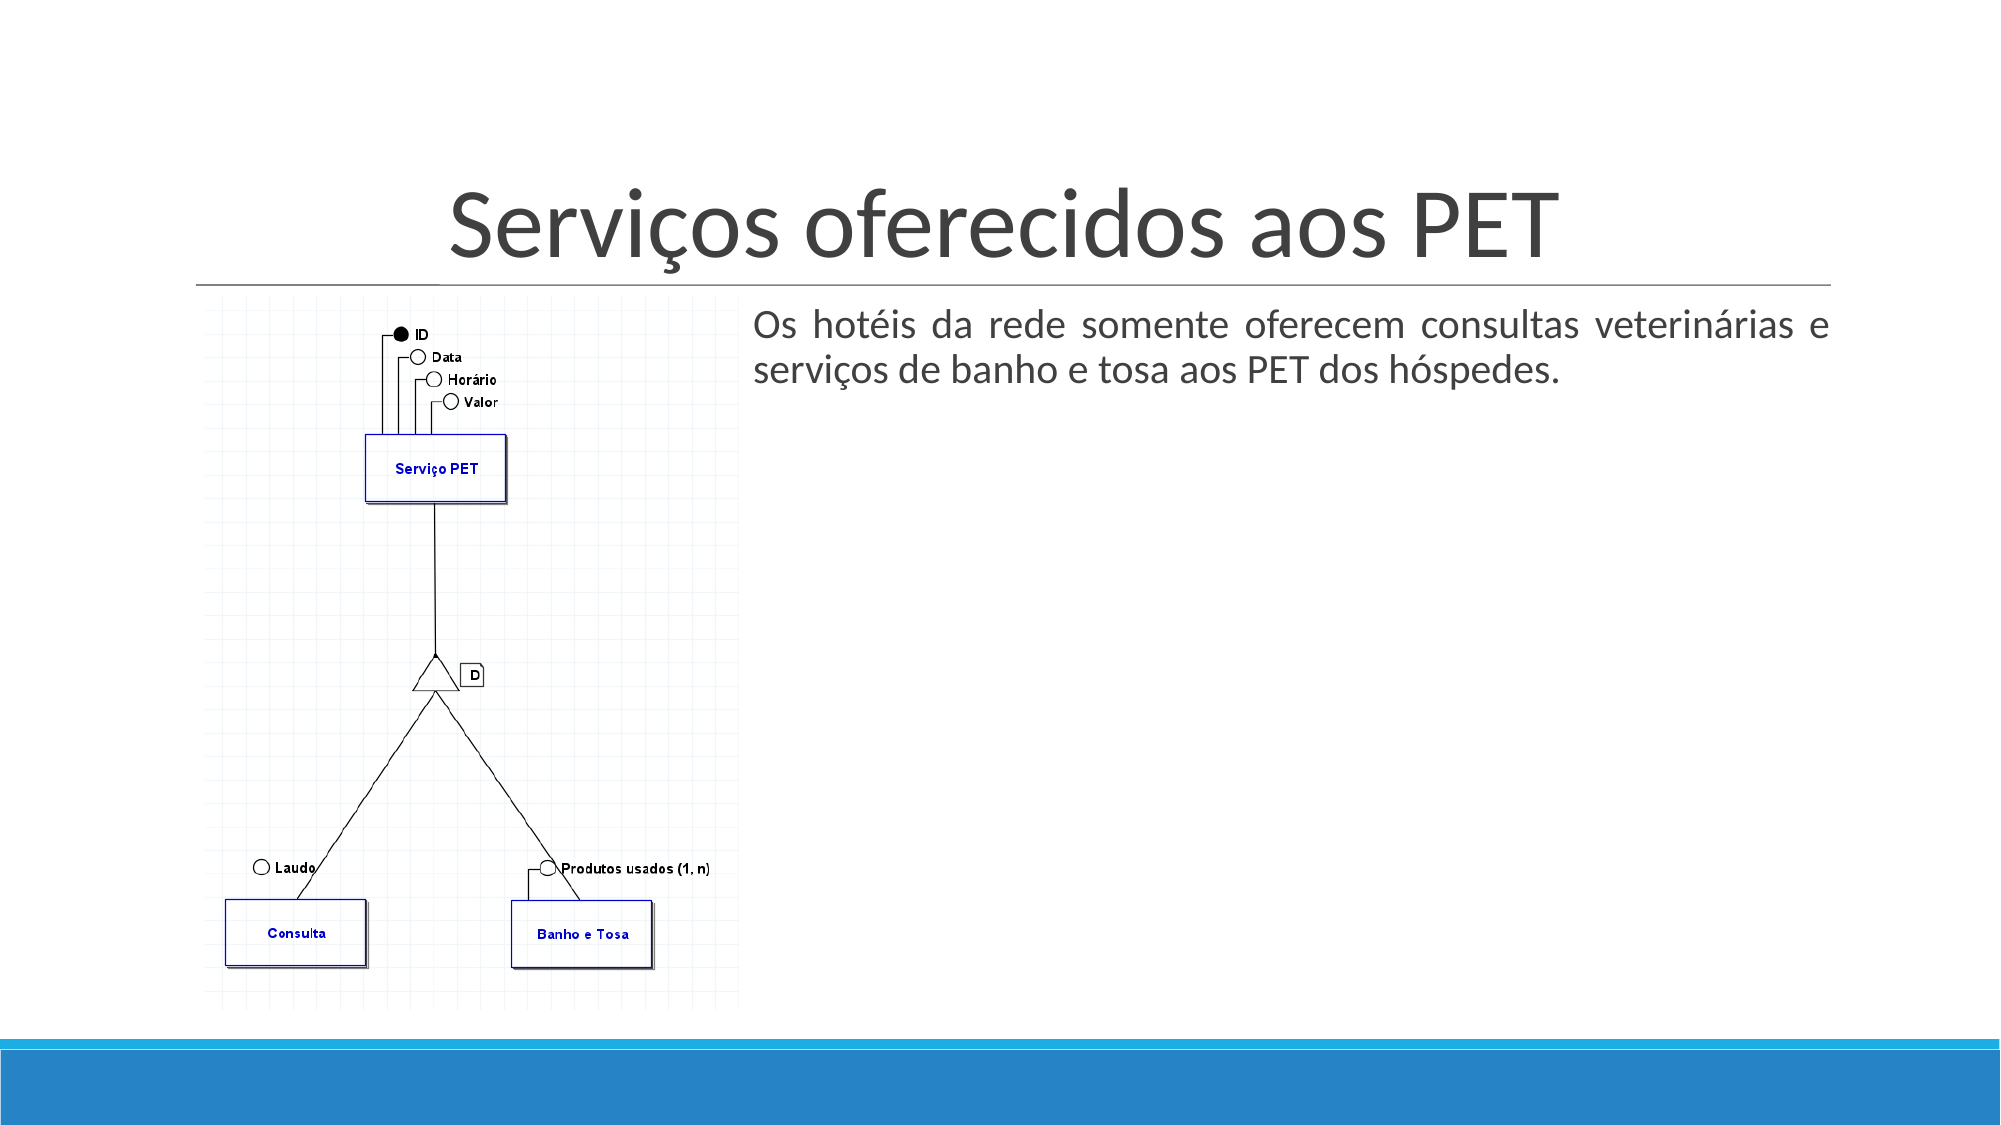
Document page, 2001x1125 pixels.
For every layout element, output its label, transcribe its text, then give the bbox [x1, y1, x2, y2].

picture [205, 295, 739, 1010]
text_box Serviços oferecidos aos PET [180, 47, 1830, 285]
text_box Os hotéis da rede somente oferecem consultas veterinárias e serviços de banho e tosa aos PET dos hóspedes. [739, 295, 1831, 956]
